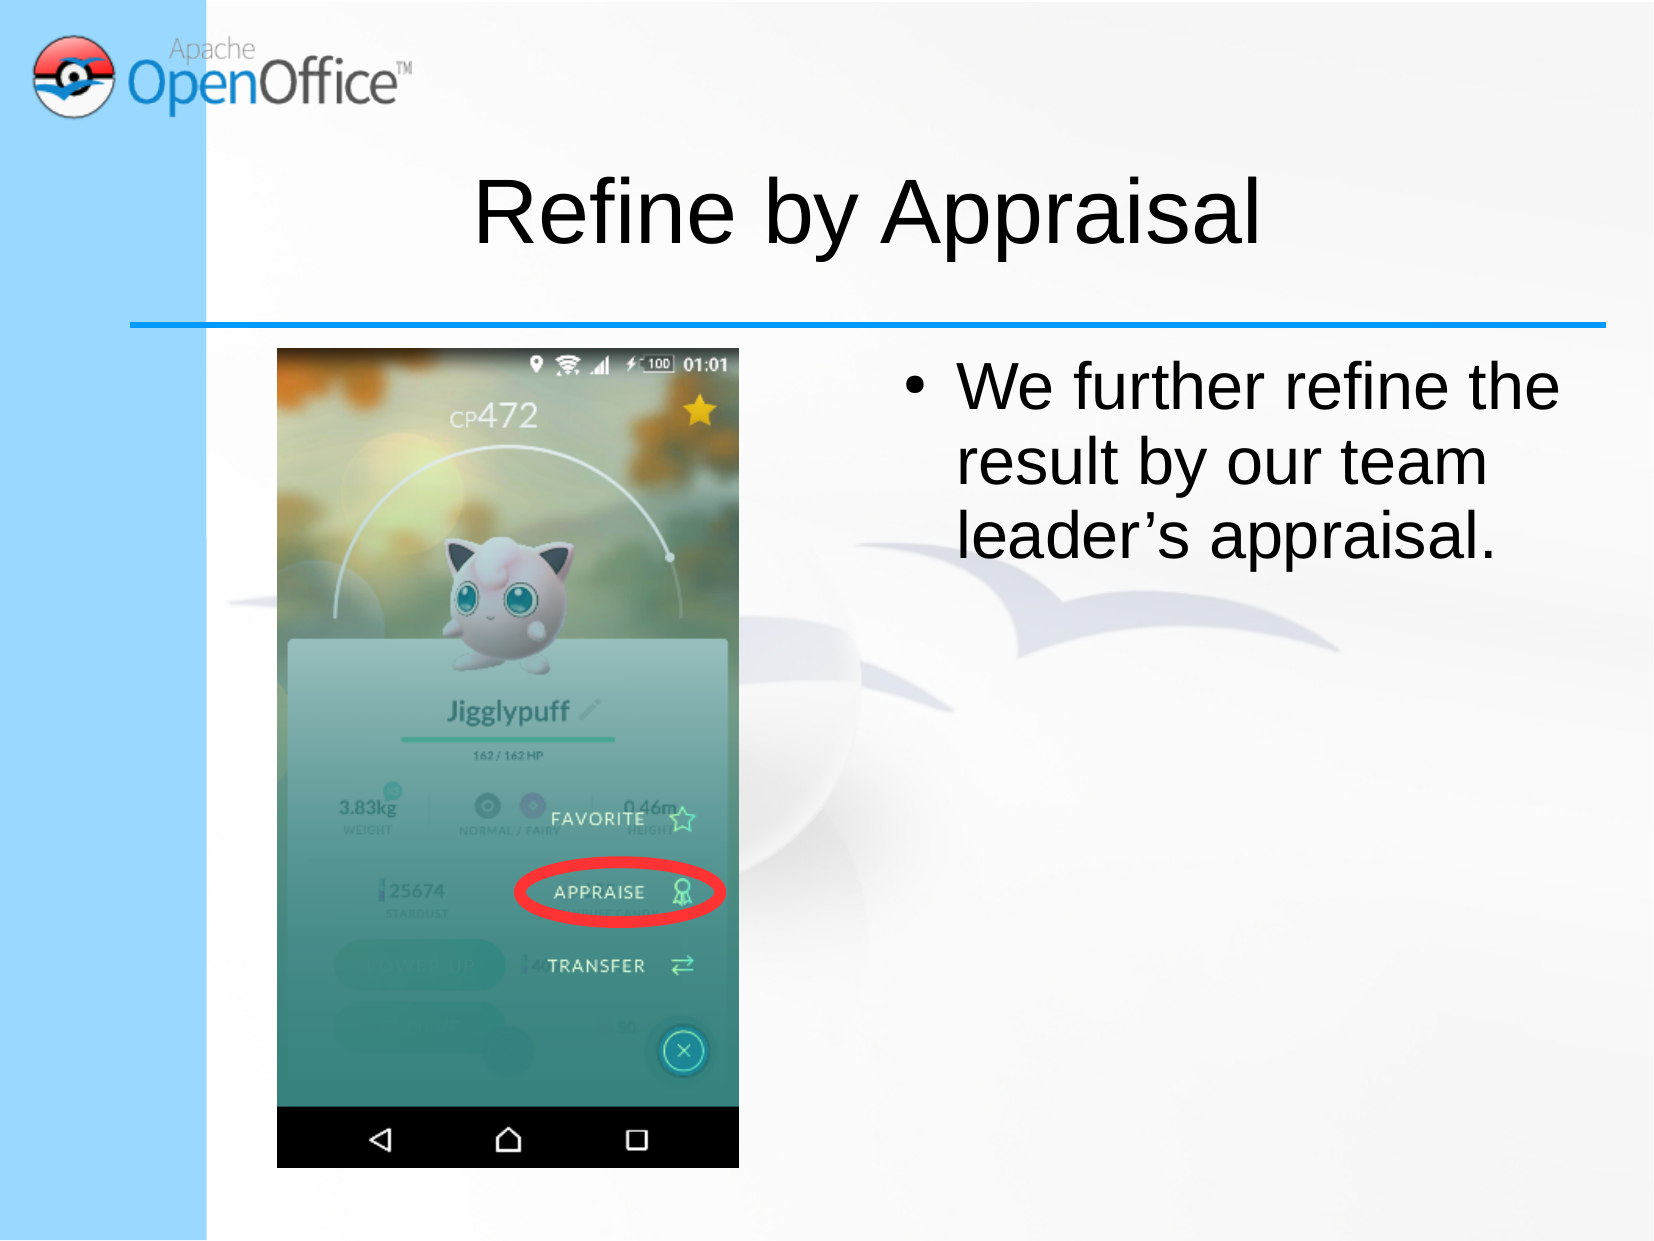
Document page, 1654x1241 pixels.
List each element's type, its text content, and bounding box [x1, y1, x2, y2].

picture [31, 2, 1654, 1241]
list We further refine the result by our team leader’s appraisal. [885, 349, 1572, 1168]
title Refine by Appraisal [165, 108, 1571, 316]
